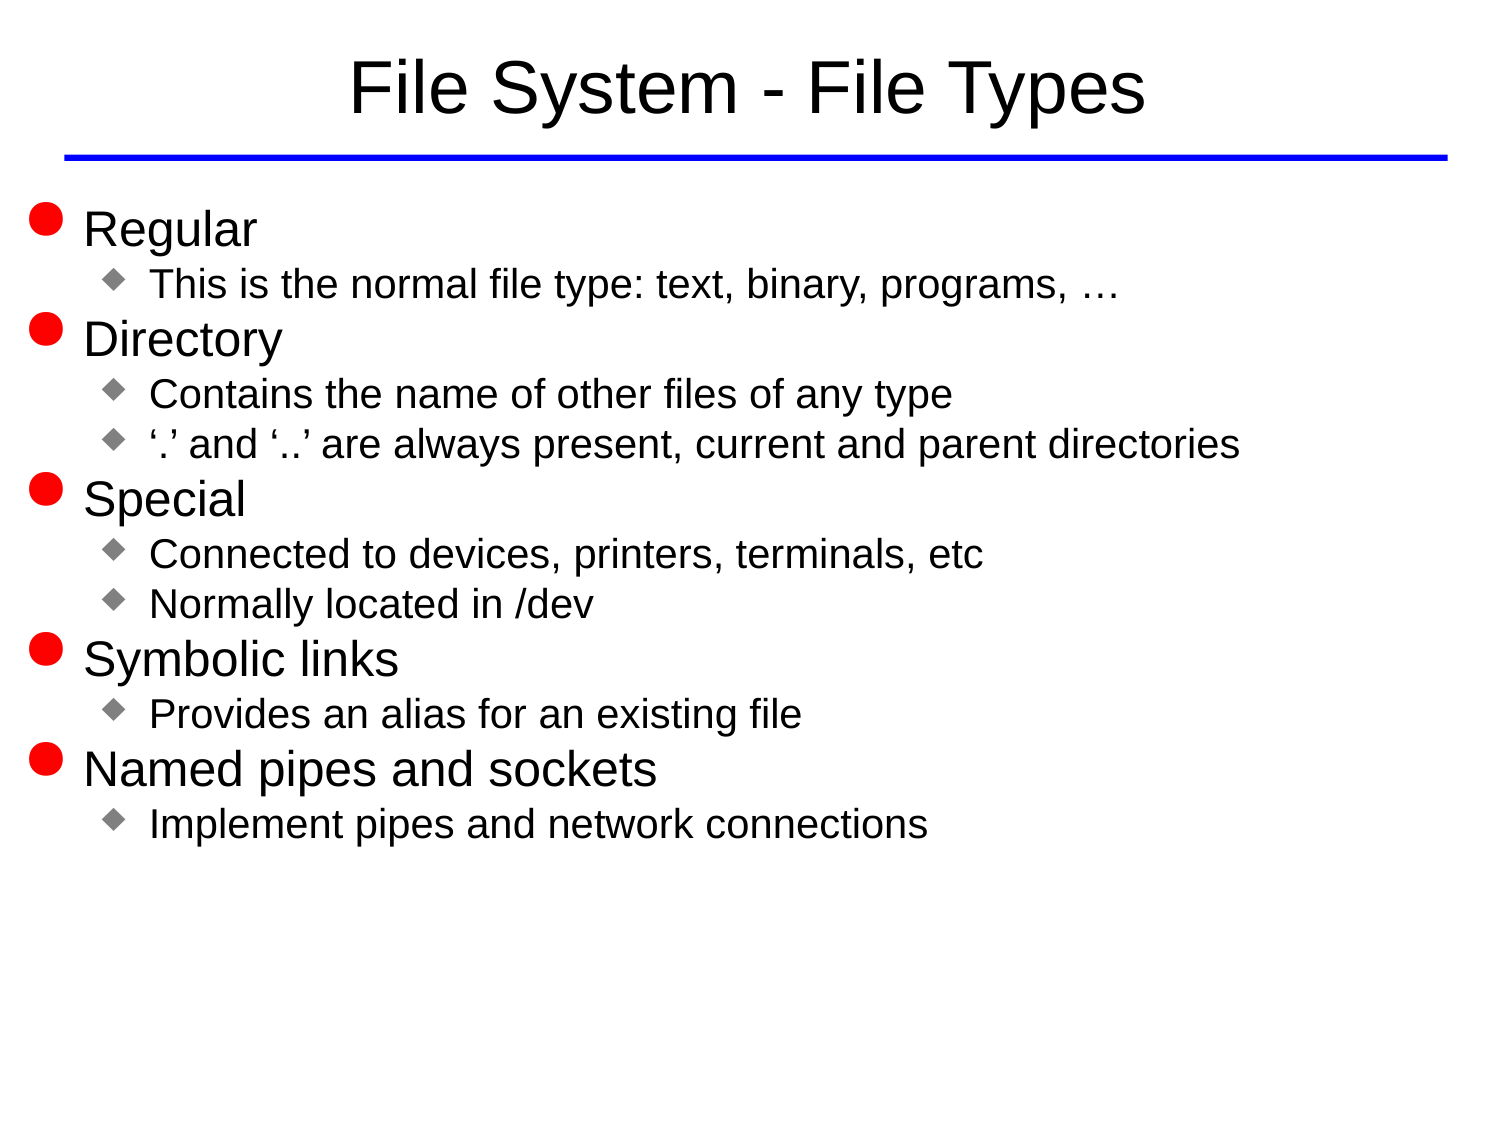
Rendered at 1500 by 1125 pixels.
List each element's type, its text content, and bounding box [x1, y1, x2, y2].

list Regular This is the normal file type: text, binary, programs, … Directory Contains the name of other files of any type ‘.’ and ‘..’ are always present, current and parent directories Special Connected to devices, printers, terminals, etc Normally located in /dev Symbolic links Provides an alias for an existing file Named pipes and sockets Implement pipes and network connections [11, 189, 1461, 1029]
title File System - File Types [115, 21, 1382, 147]
